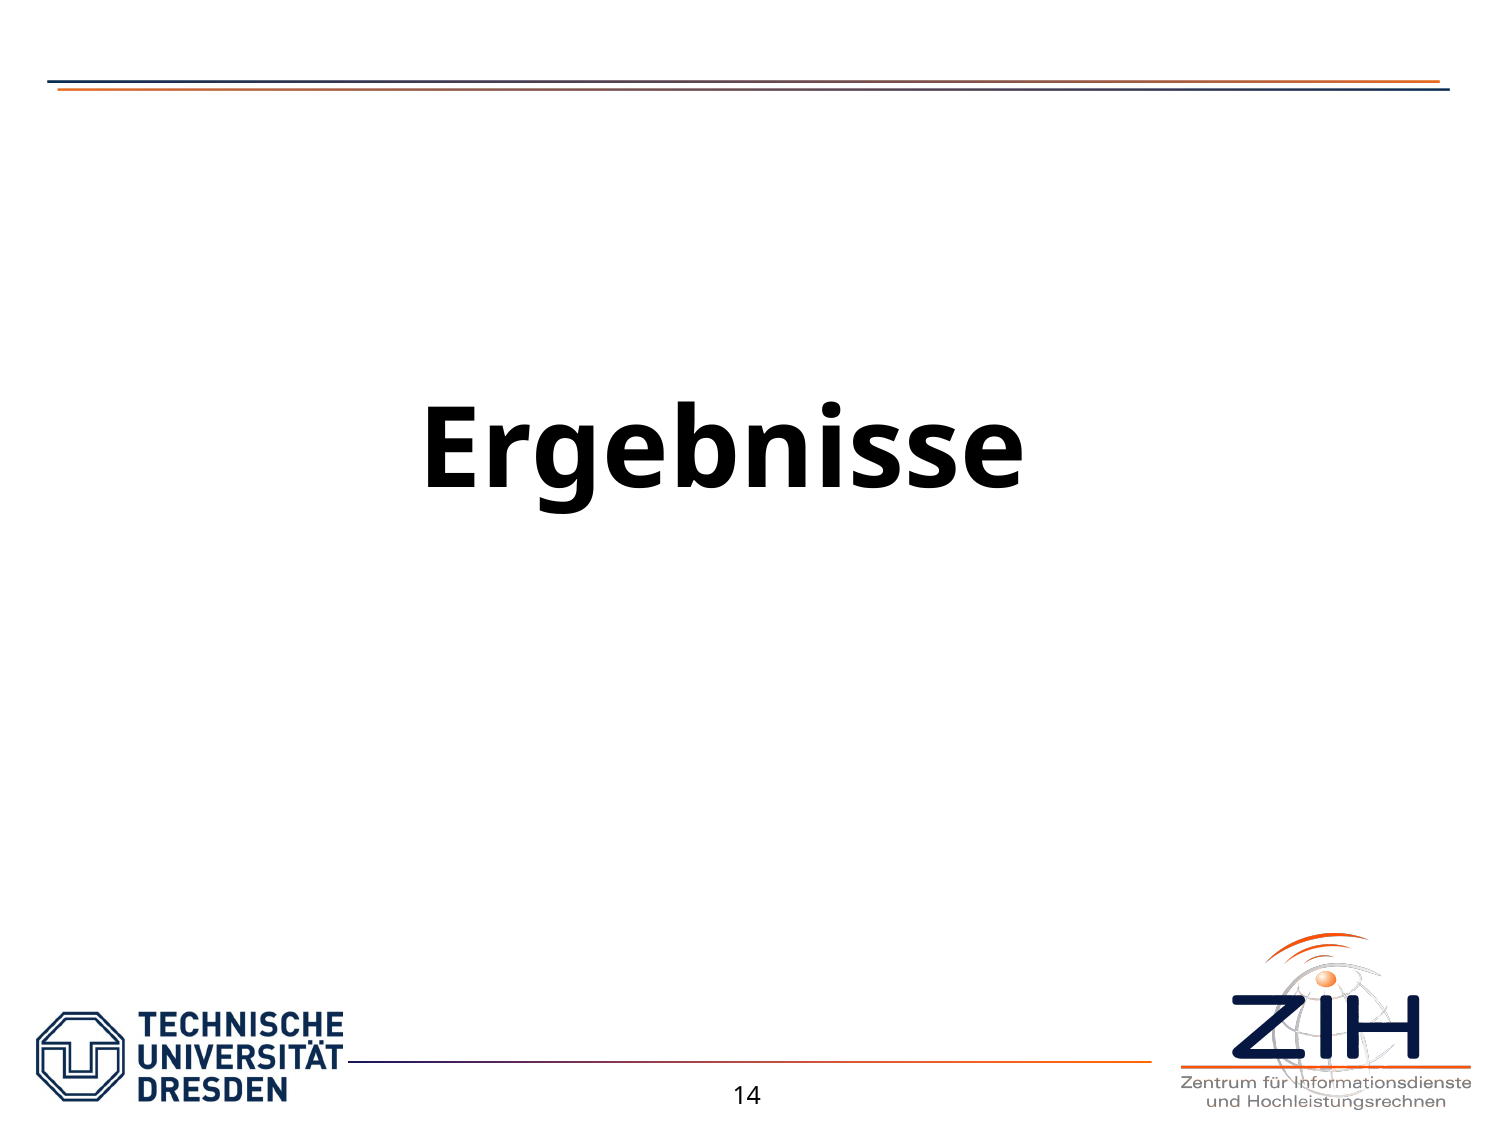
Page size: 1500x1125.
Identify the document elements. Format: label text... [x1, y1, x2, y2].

picture [1181, 933, 1471, 1110]
list Ergebnisse [29, 118, 1418, 771]
picture [47, 80, 1450, 91]
picture [35, 1011, 343, 1102]
